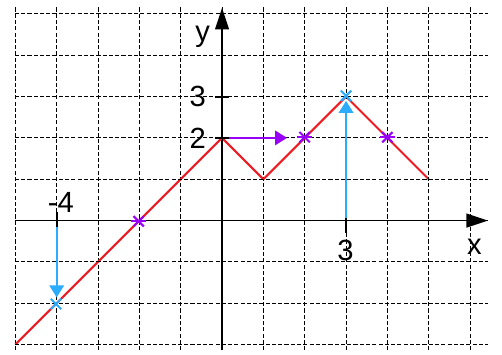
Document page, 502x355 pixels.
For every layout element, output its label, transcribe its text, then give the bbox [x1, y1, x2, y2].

text_box x [458, 220, 482, 268]
text_box -4 [33, 178, 93, 227]
text_box 3 [328, 226, 352, 274]
text_box 2 [174, 121, 234, 162]
text_box 3 [174, 72, 234, 121]
text_box y [186, 7, 211, 56]
